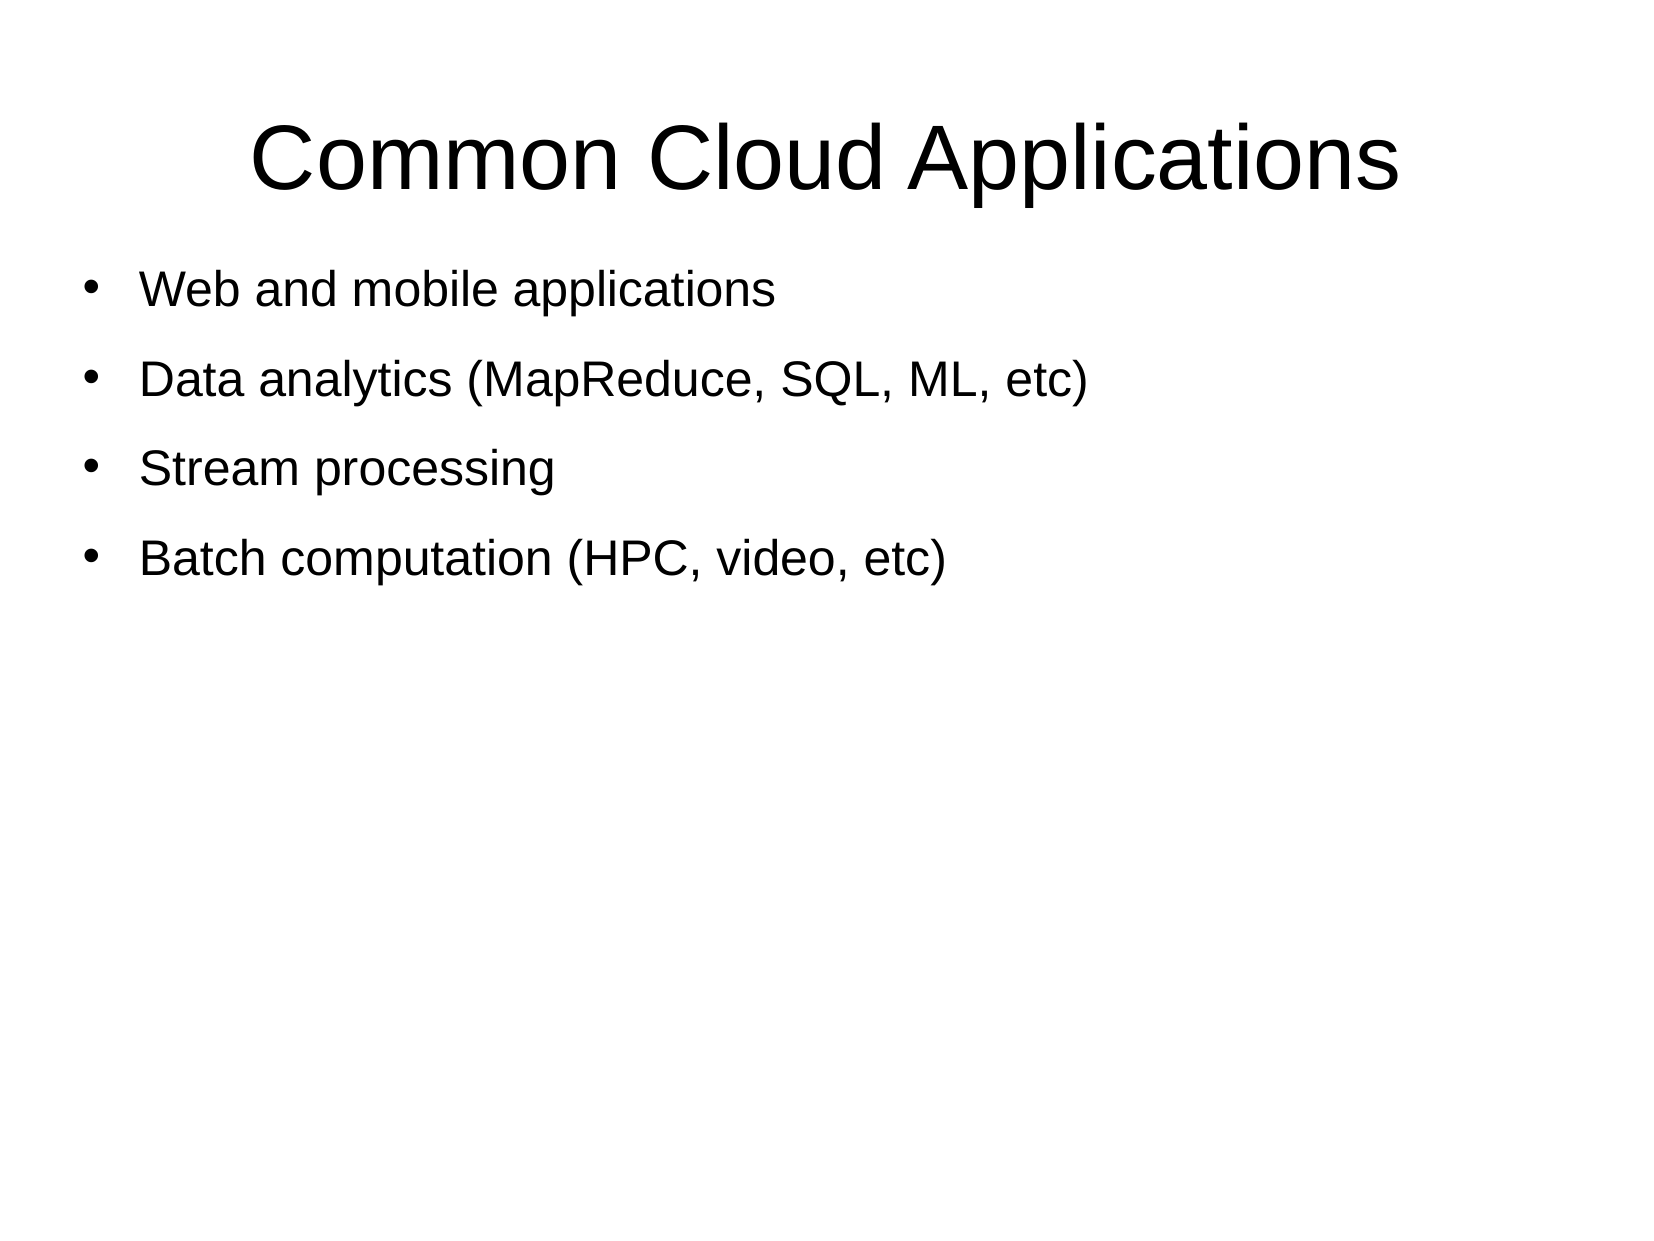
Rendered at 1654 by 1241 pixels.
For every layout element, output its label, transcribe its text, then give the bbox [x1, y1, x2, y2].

title Common Cloud Applications [82, 49, 1571, 256]
list Web and mobile applications Data analytics (MapReduce, SQL, ML, etc) Stream processing Batch computation (HPC, video, etc) [82, 256, 1571, 1020]
